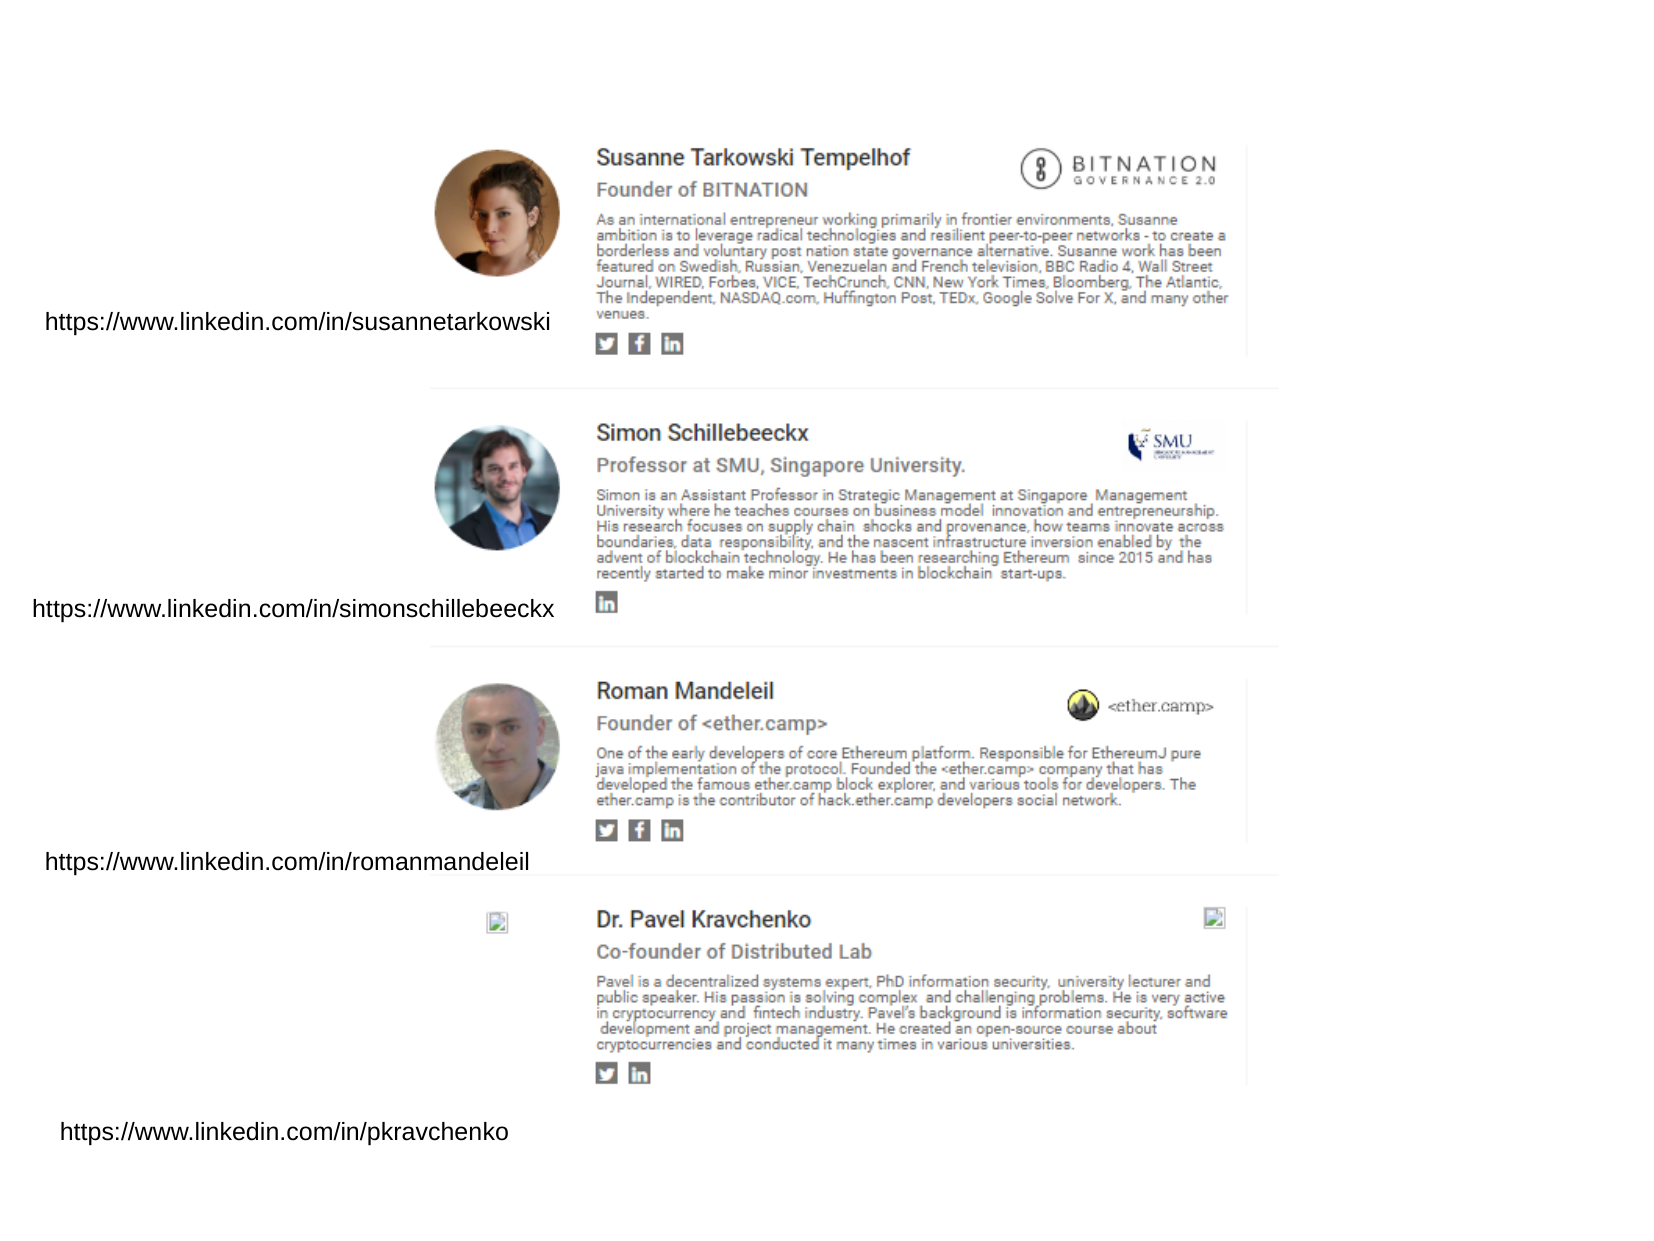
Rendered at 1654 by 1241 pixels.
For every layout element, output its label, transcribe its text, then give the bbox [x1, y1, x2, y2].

text_box https://www.linkedin.com/in/romanmandeleil [30, 840, 546, 883]
picture [385, 125, 1279, 1117]
text_box https://www.linkedin.com/in/simonschillebeeckx [17, 587, 571, 631]
text_box https://www.linkedin.com/in/susannetarkowski [30, 300, 566, 343]
text_box https://www.linkedin.com/in/pkravchenko [45, 1110, 524, 1153]
